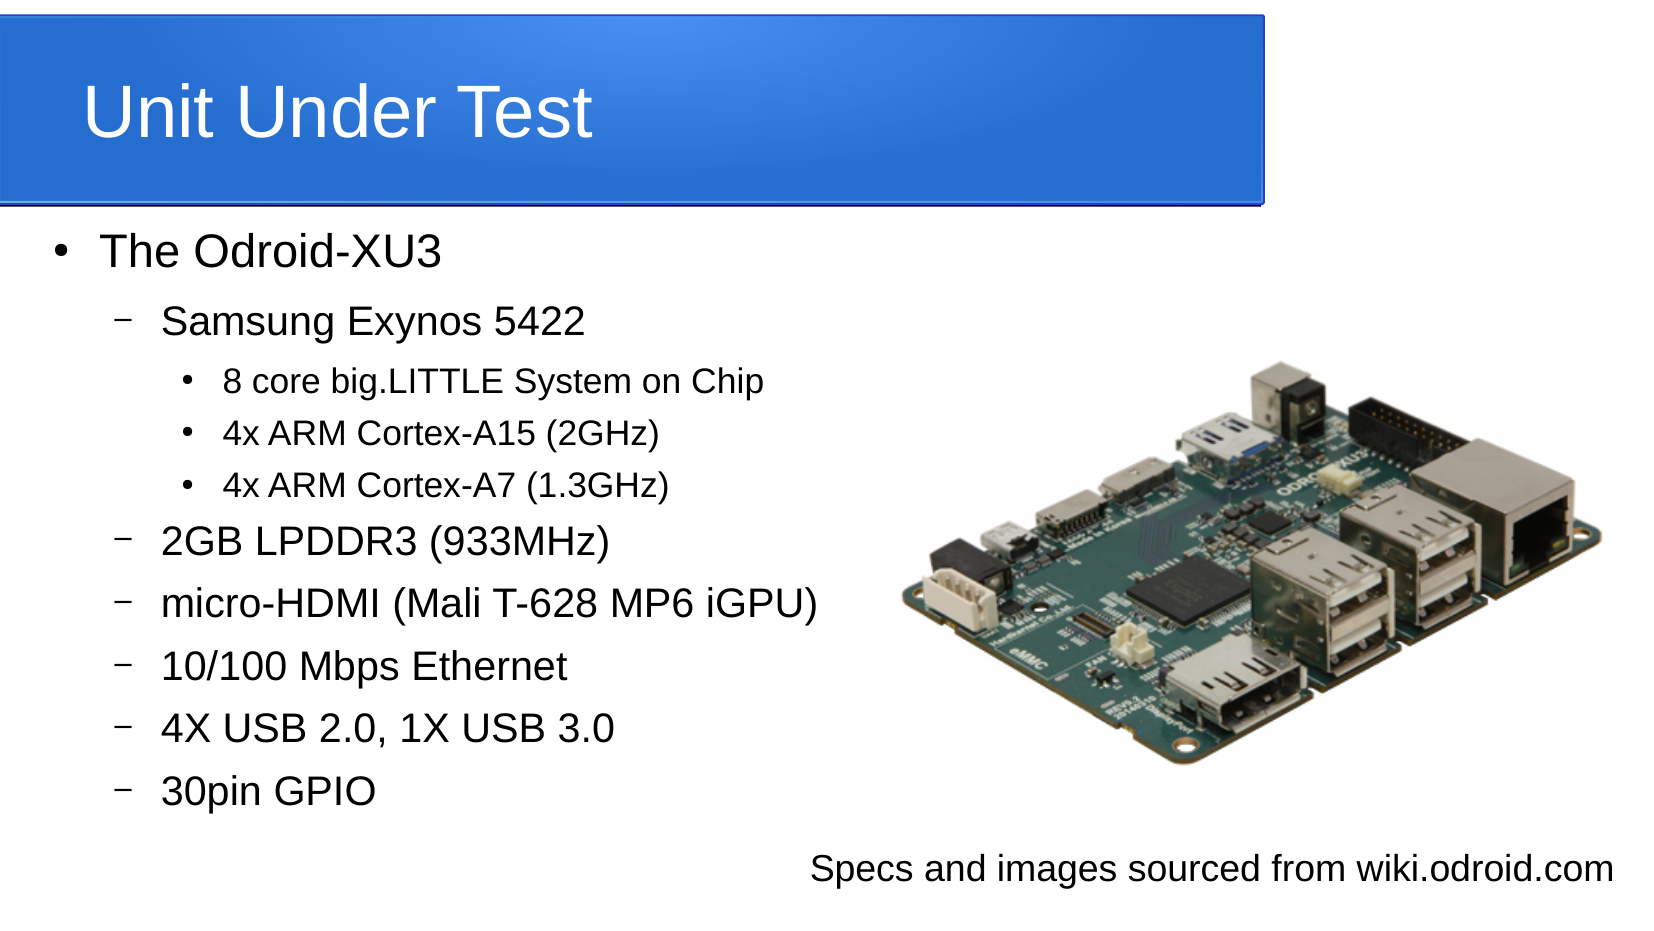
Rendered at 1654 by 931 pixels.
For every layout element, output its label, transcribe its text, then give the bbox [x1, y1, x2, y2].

text_box Specs and images sourced from wiki.odroid.com [795, 840, 1636, 901]
title Unit Under Test [82, 35, 1235, 189]
list The Odroid-XU3 Samsung Exynos 5422 8 core big.LITTLE System on Chip 4x ARM Cortex-A15 (2GHz) 4x ARM Cortex-A7 (1.3GHz) 2GB LPDDR3 (933MHz) micro-HDMI (Mali T-628 MP6 iGPU) 10/100 Mbps Ethernet 4X USB 2.0, 1X USB 3.0 30pin GPIO [37, 225, 863, 826]
picture [900, 358, 1604, 767]
